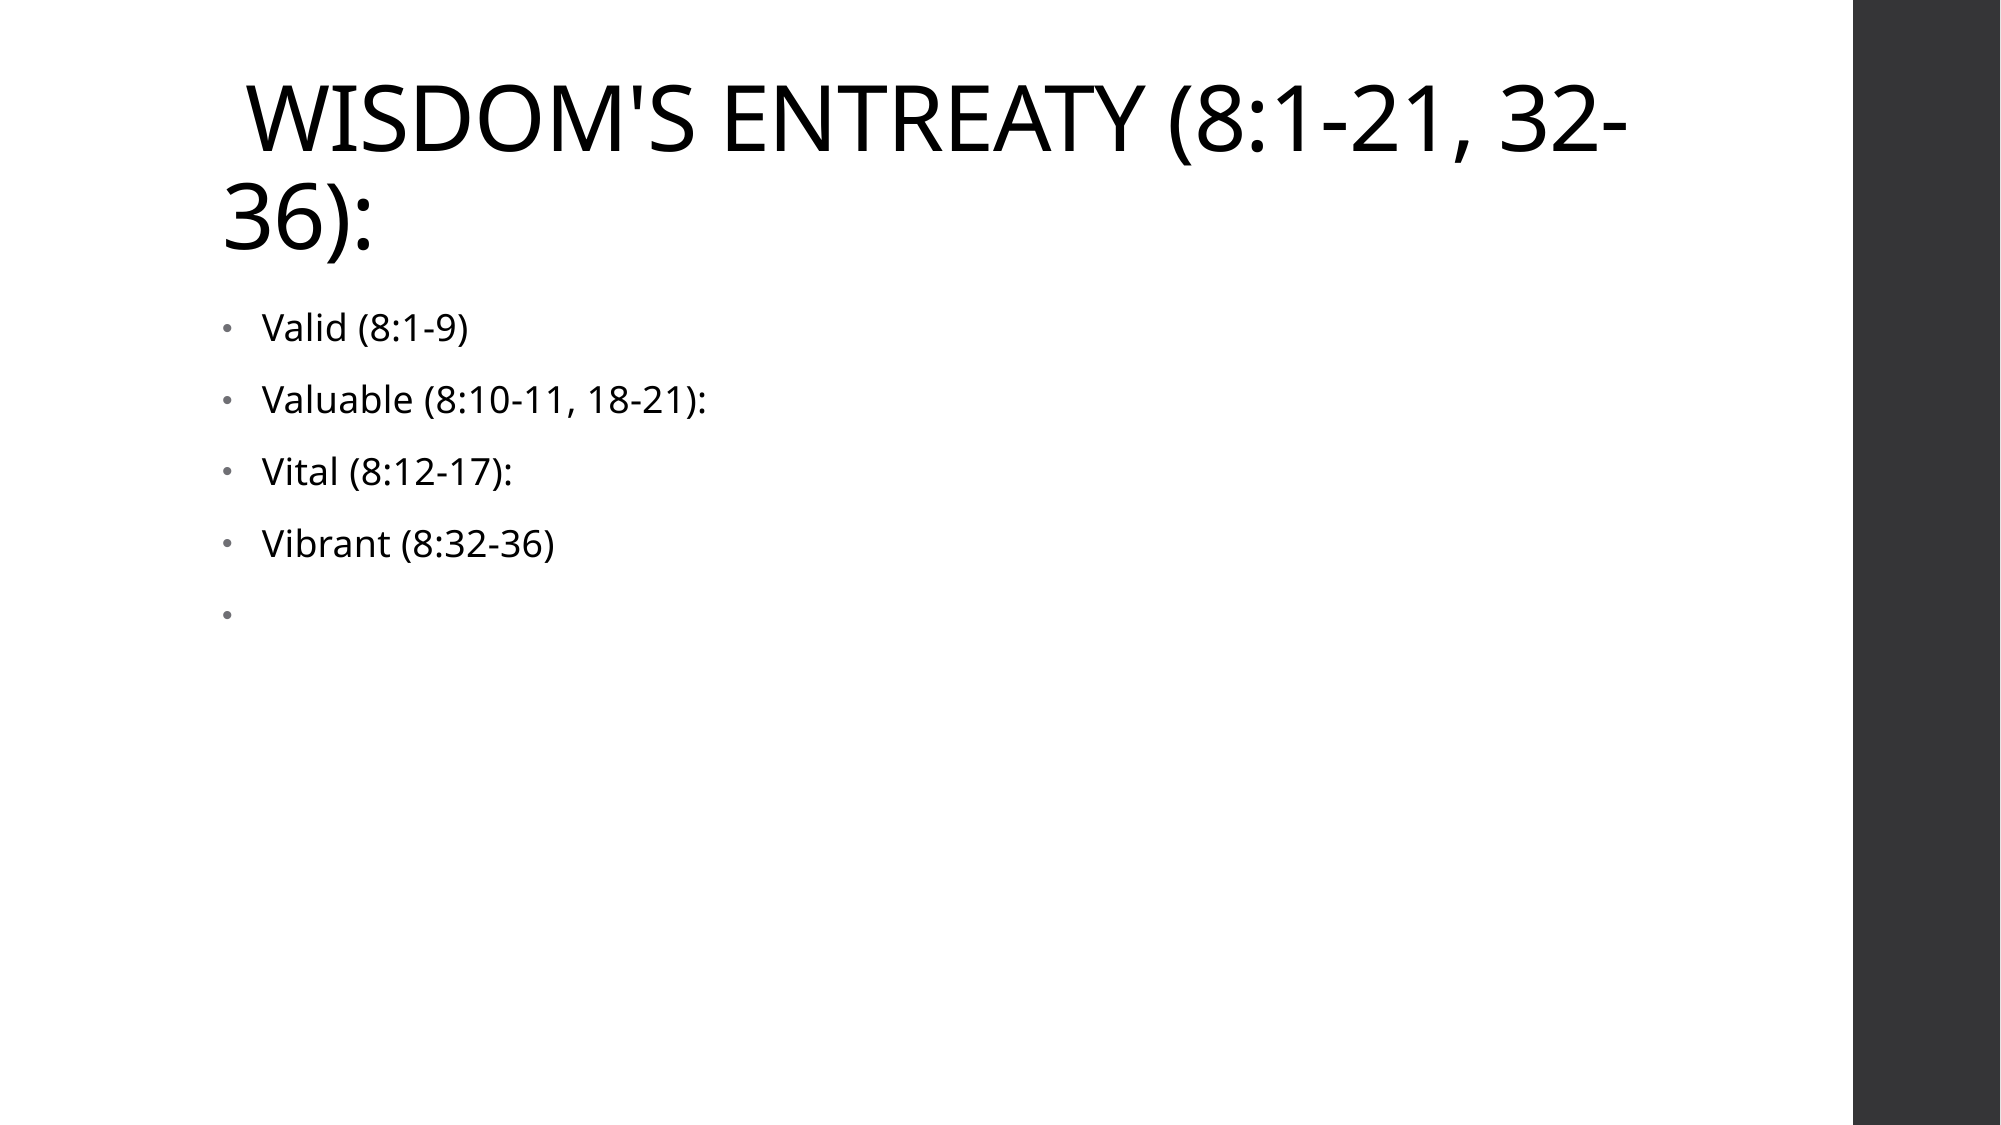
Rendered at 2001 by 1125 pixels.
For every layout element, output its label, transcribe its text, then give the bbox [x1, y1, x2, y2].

list Valid (8:1-9) Valuable (8:10-11, 18-21): Vital (8:12-17): Vibrant (8:32-36) [206, 299, 1617, 1014]
title WISDOM'S ENTREATY (8:1-21, 32-36): [206, 60, 1797, 278]
